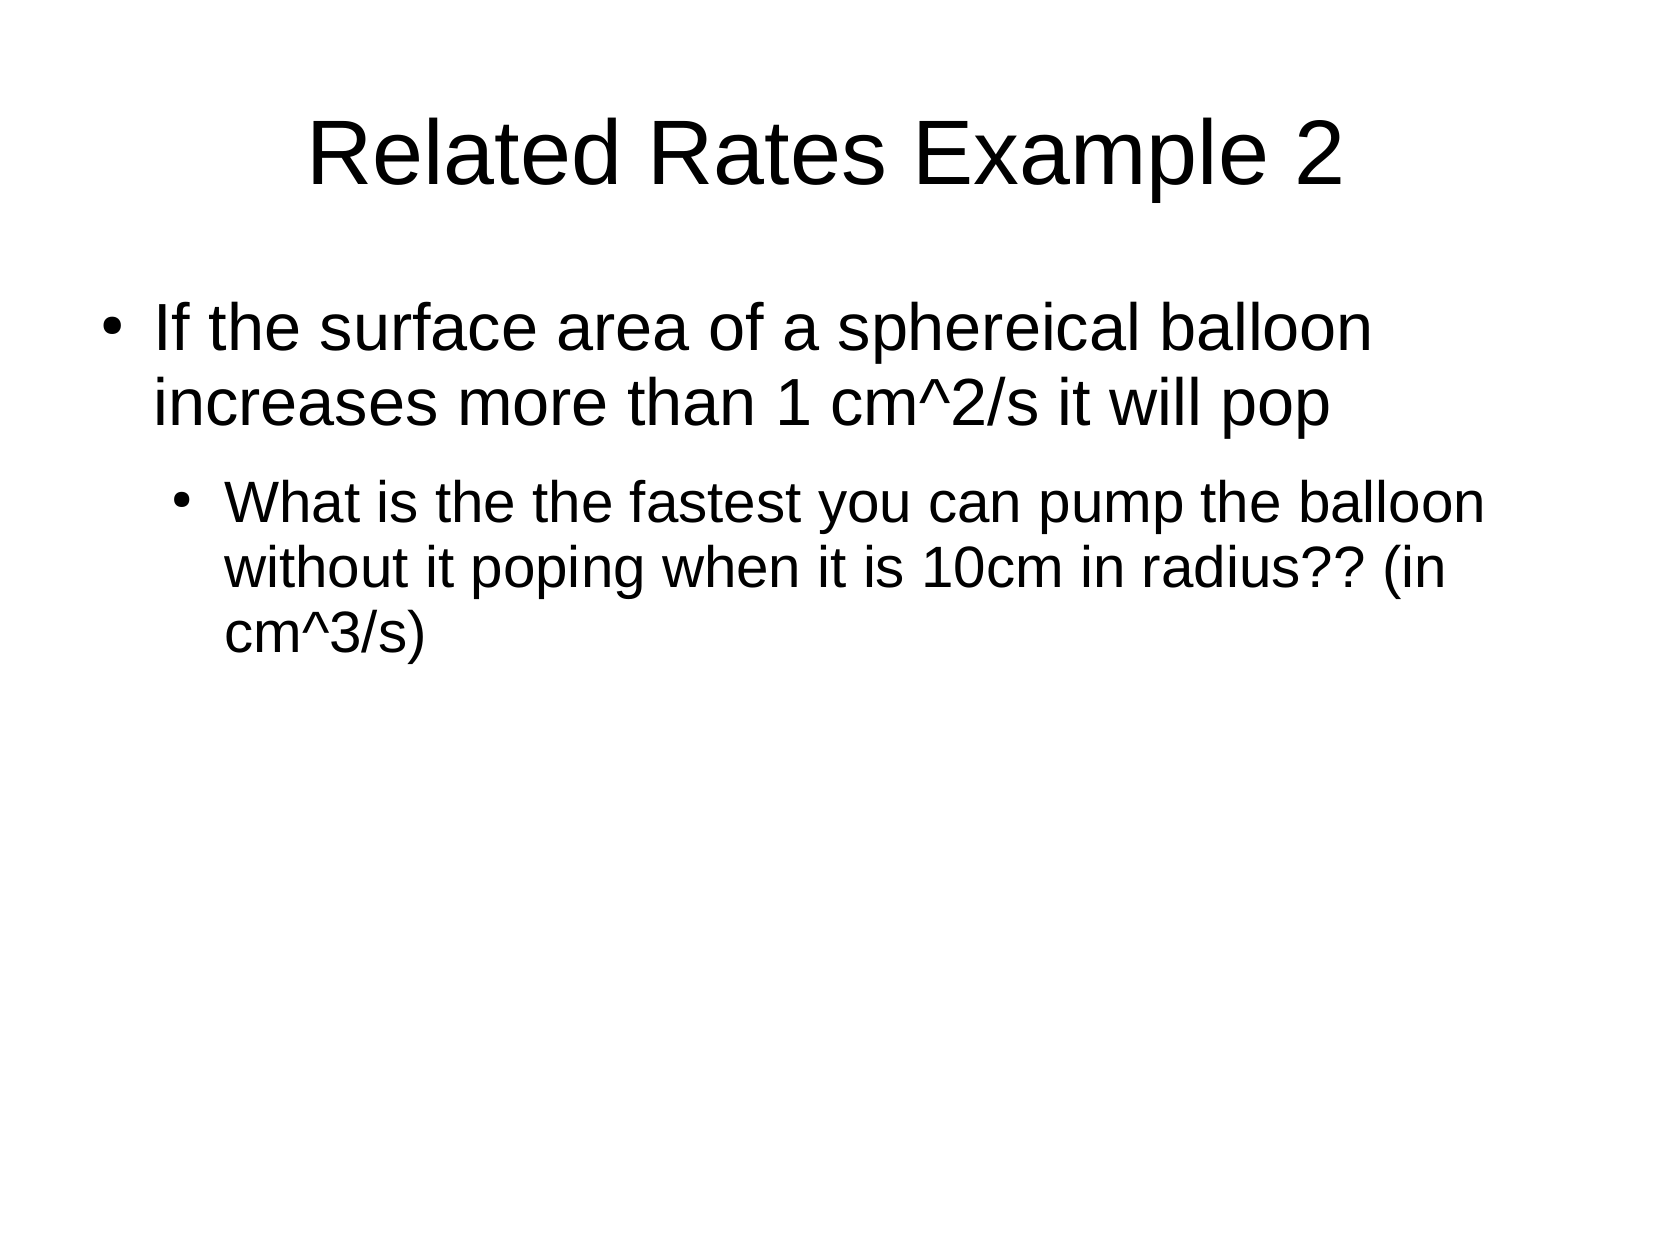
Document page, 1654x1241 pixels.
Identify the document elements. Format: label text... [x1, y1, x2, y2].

list If the surface area of a sphereical balloon increases more than 1 cm^2/s it will pop What is the the fastest you can pump the balloon without it poping when it is 10cm in radius?? (in cm^3/s) [82, 290, 1571, 1109]
title Related Rates Example 2 [82, 49, 1571, 257]
